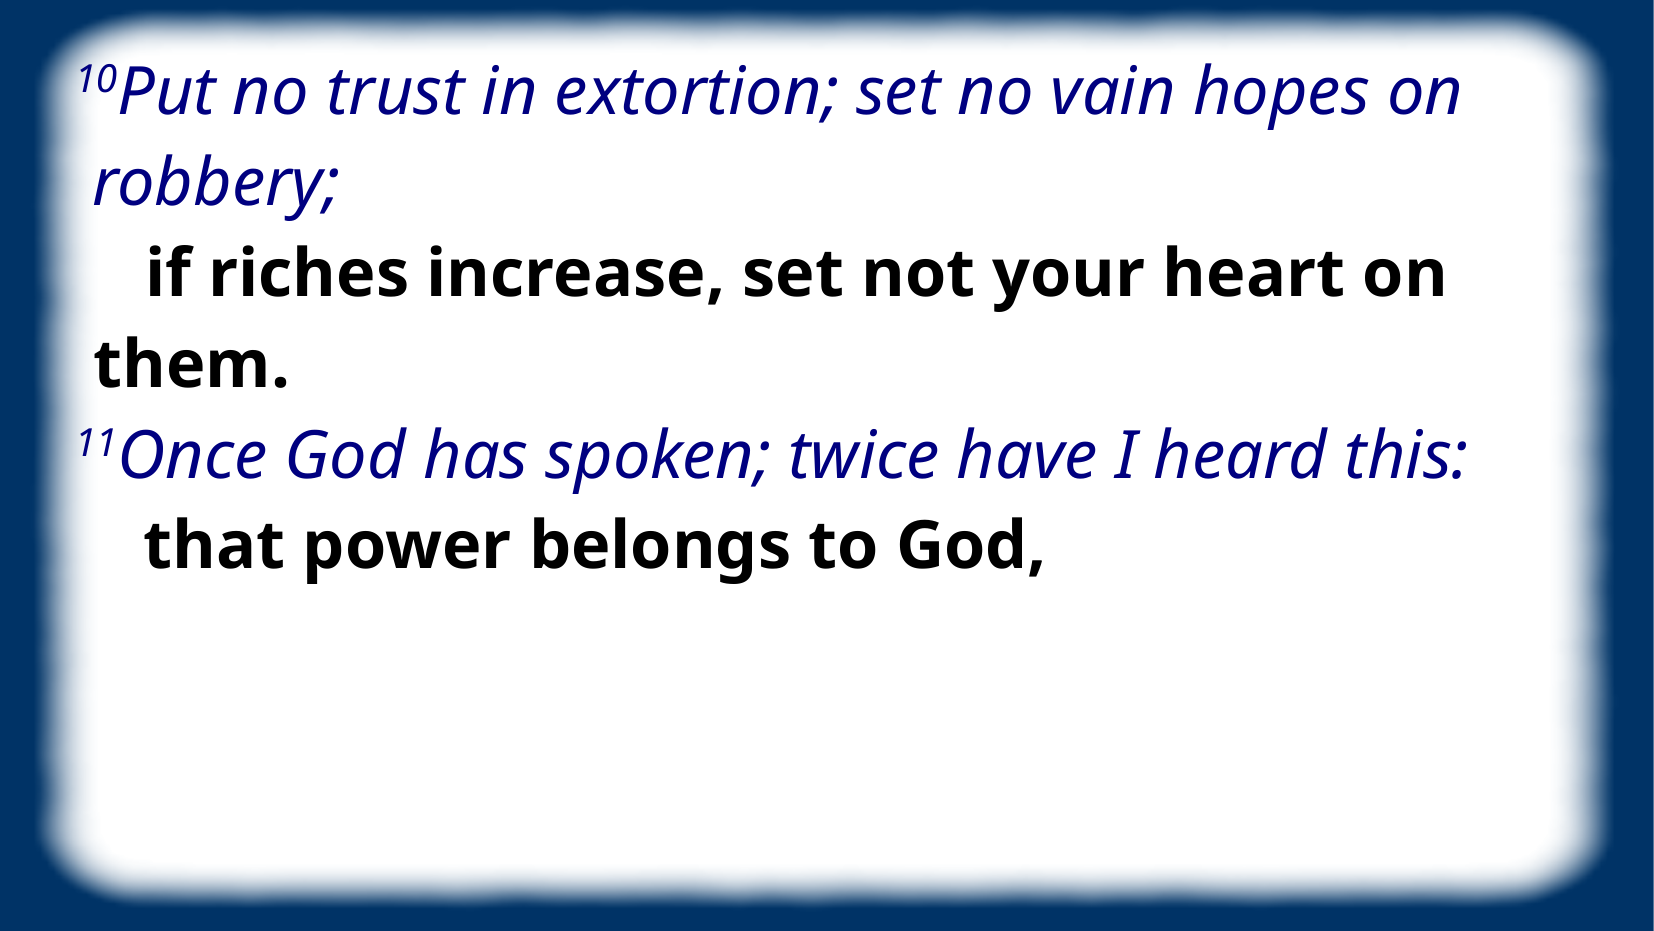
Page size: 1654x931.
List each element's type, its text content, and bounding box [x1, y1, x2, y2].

picture [0, 0, 1654, 931]
text_box 10Put no trust in extortion; set no vain hopes on robbery; if riches increase, set not your heart on them. 11Once God has spoken; twice have I heard this: that power belongs to God, [60, 36, 1591, 496]
